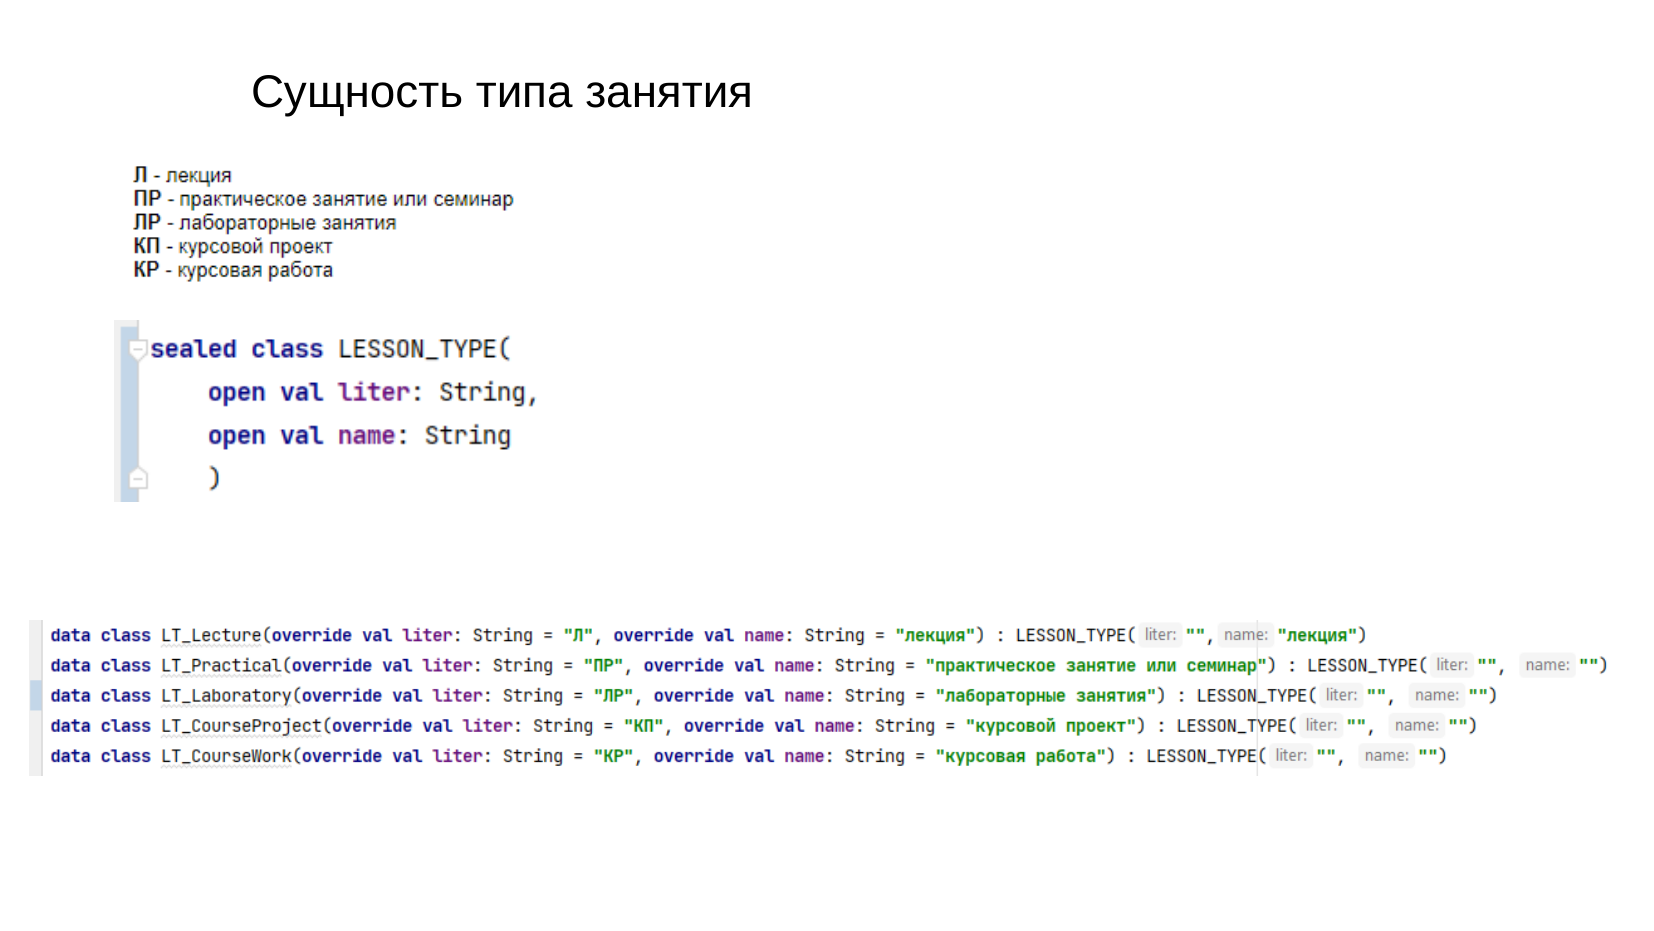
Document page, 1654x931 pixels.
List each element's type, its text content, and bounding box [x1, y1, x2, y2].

picture [114, 320, 562, 502]
picture [29, 620, 1625, 776]
picture [118, 154, 551, 296]
text_box Сущность типа занятия [236, 59, 886, 126]
